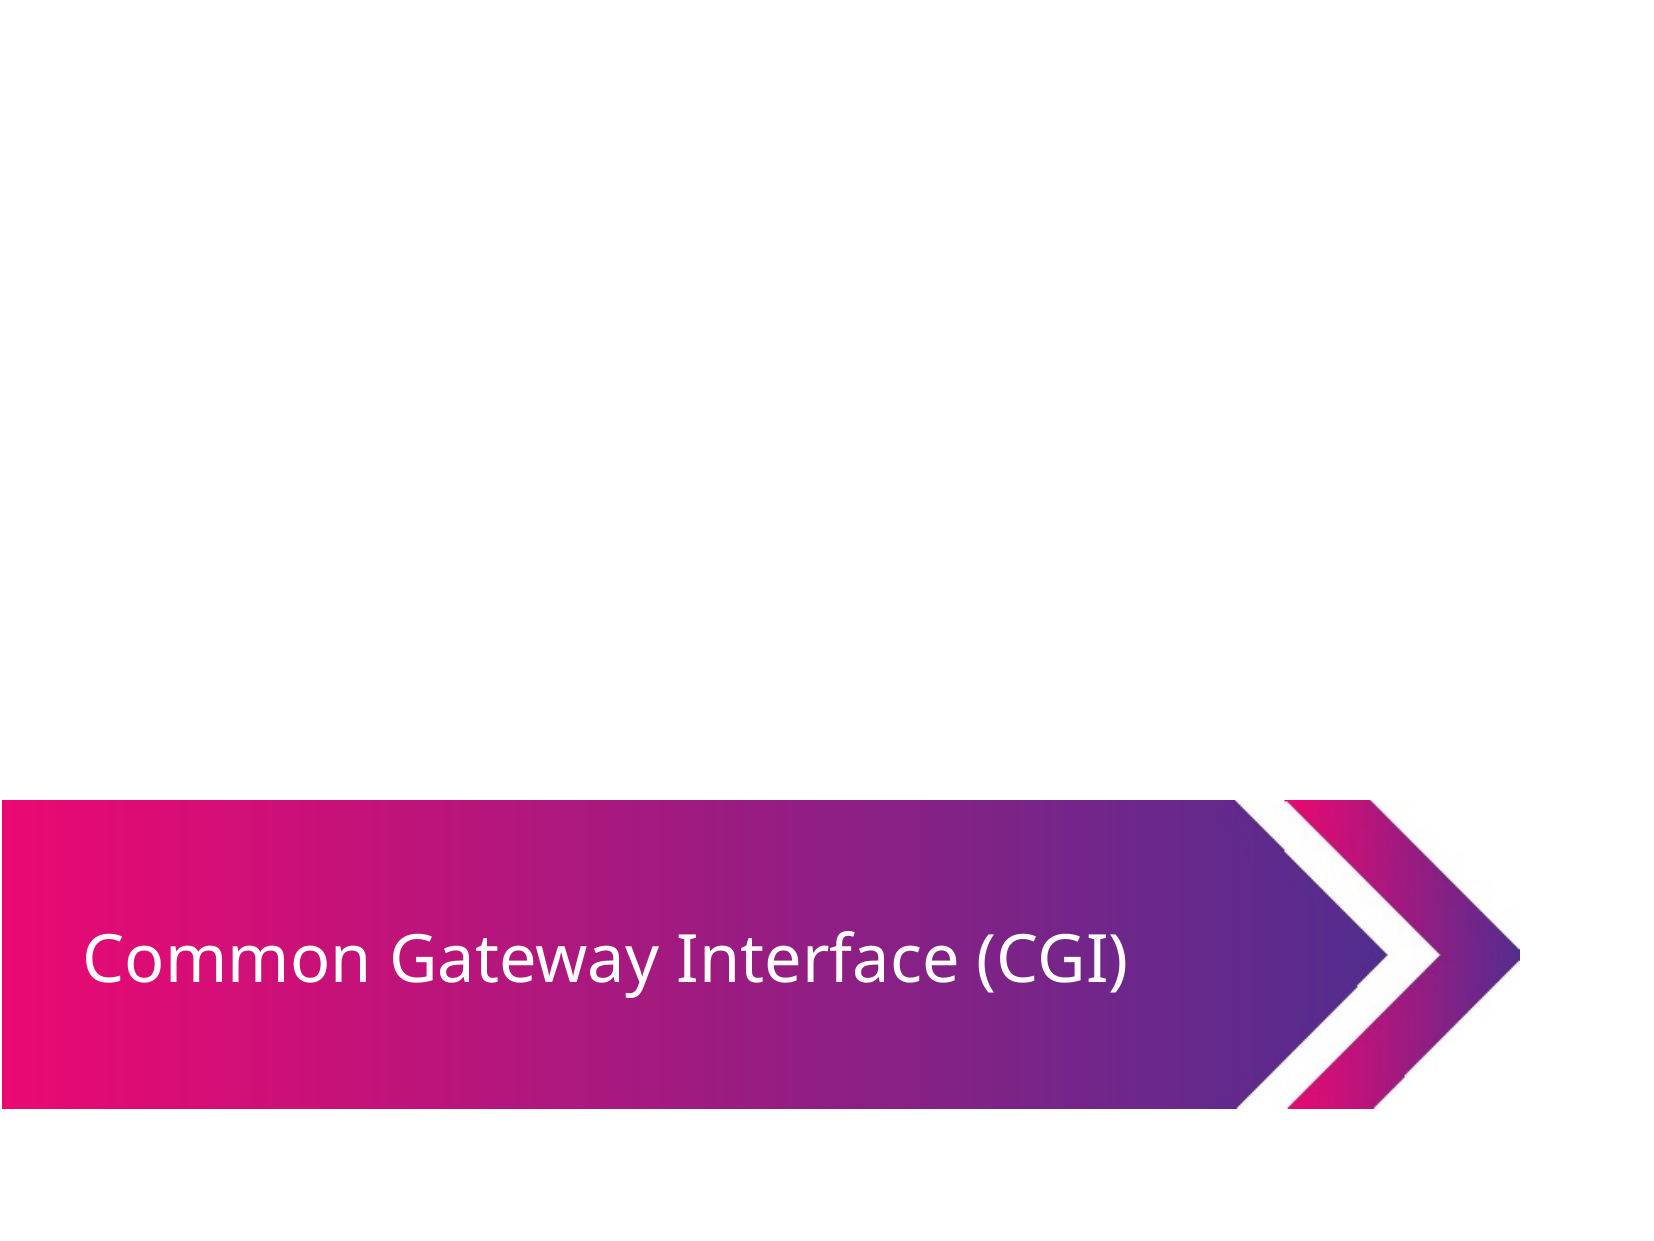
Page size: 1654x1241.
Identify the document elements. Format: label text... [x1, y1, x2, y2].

picture [2, 800, 1520, 1109]
title Common Gateway Interface (CGI) [82, 852, 1396, 1060]
